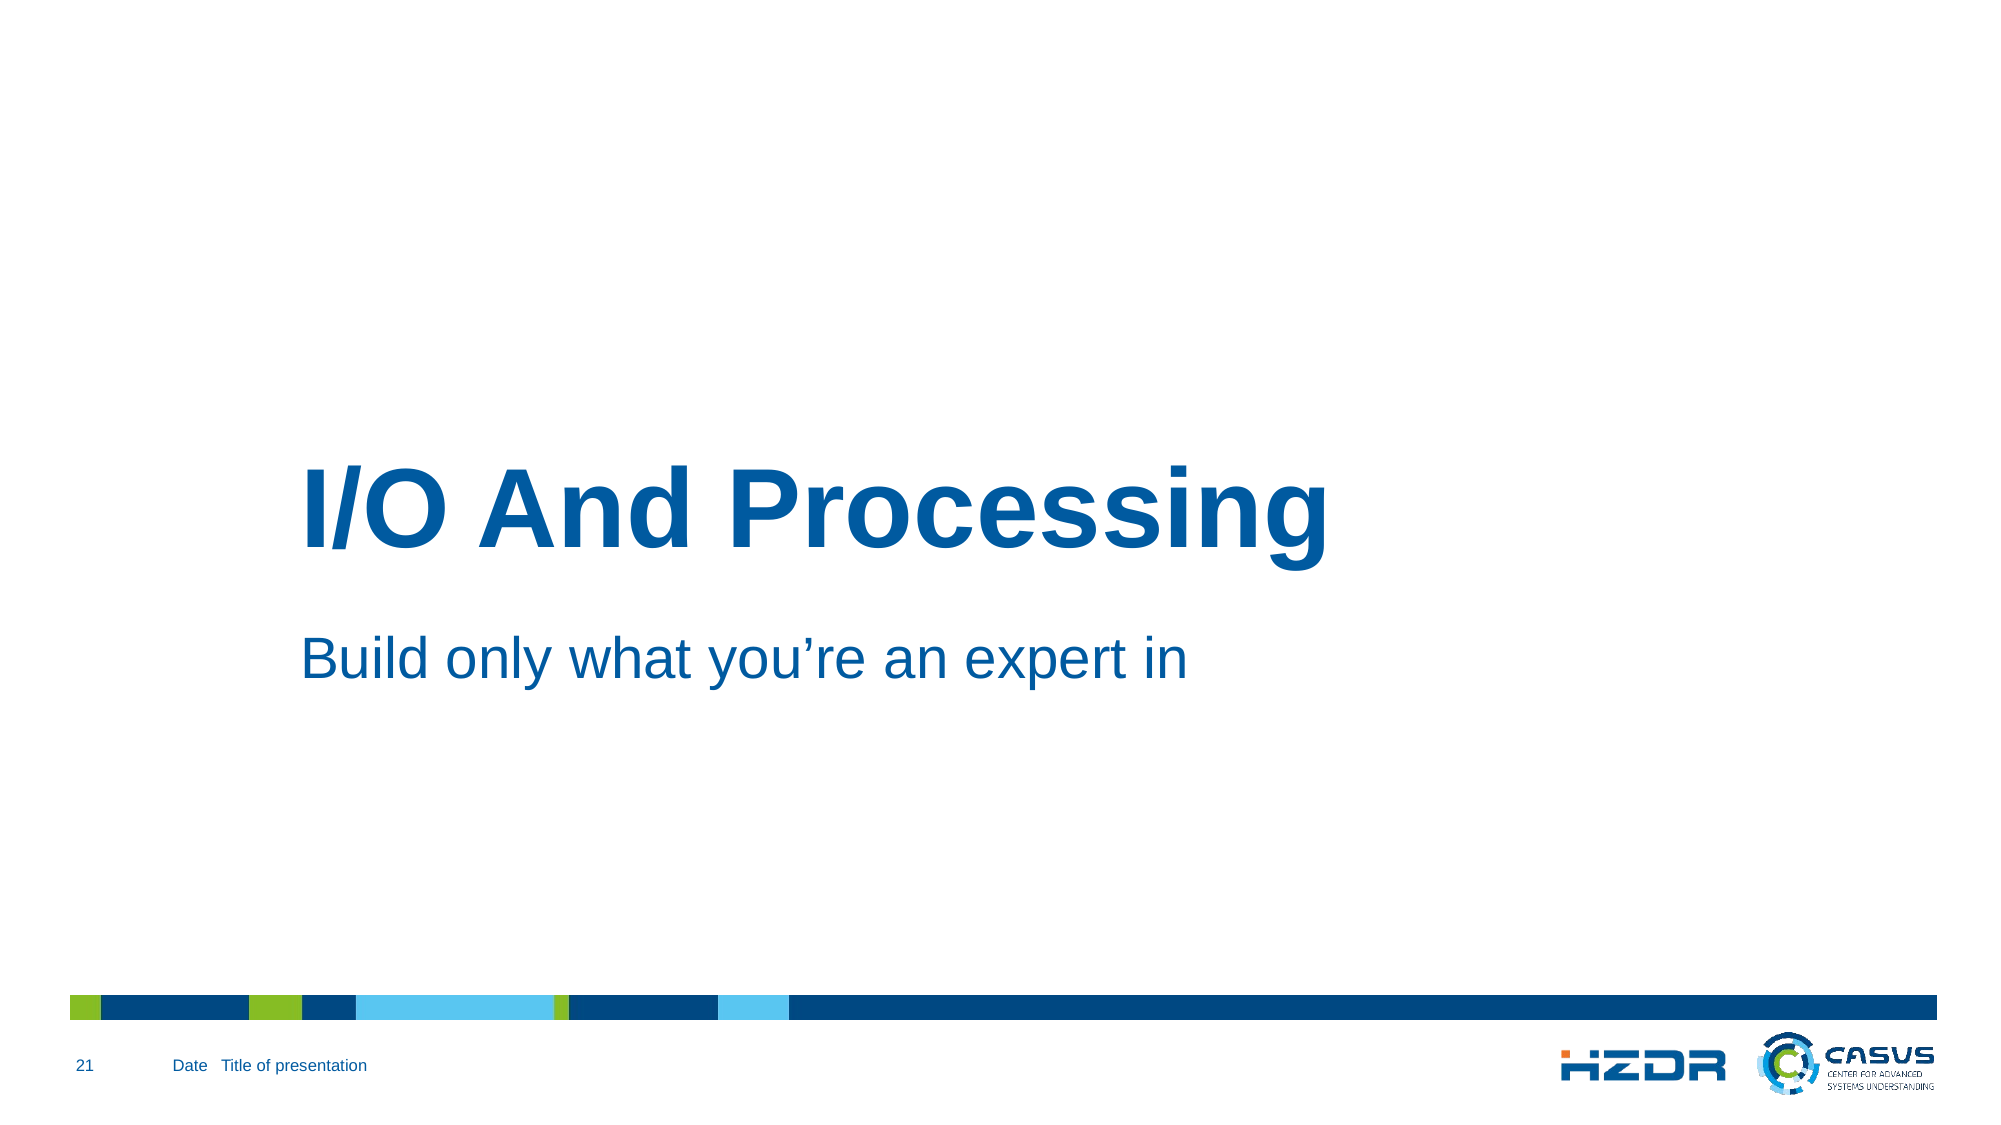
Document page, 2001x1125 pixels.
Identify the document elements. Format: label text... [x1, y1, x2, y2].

picture [572, 995, 1937, 1020]
picture [1560, 1049, 1726, 1081]
picture [1757, 1032, 1934, 1095]
picture [104, 995, 569, 1020]
slide_number Date [107, 1034, 208, 1095]
subtitle Build only what you’re an expert in [300, 620, 1651, 751]
title I/O And Processing [300, 450, 1651, 610]
picture [70, 995, 101, 1020]
